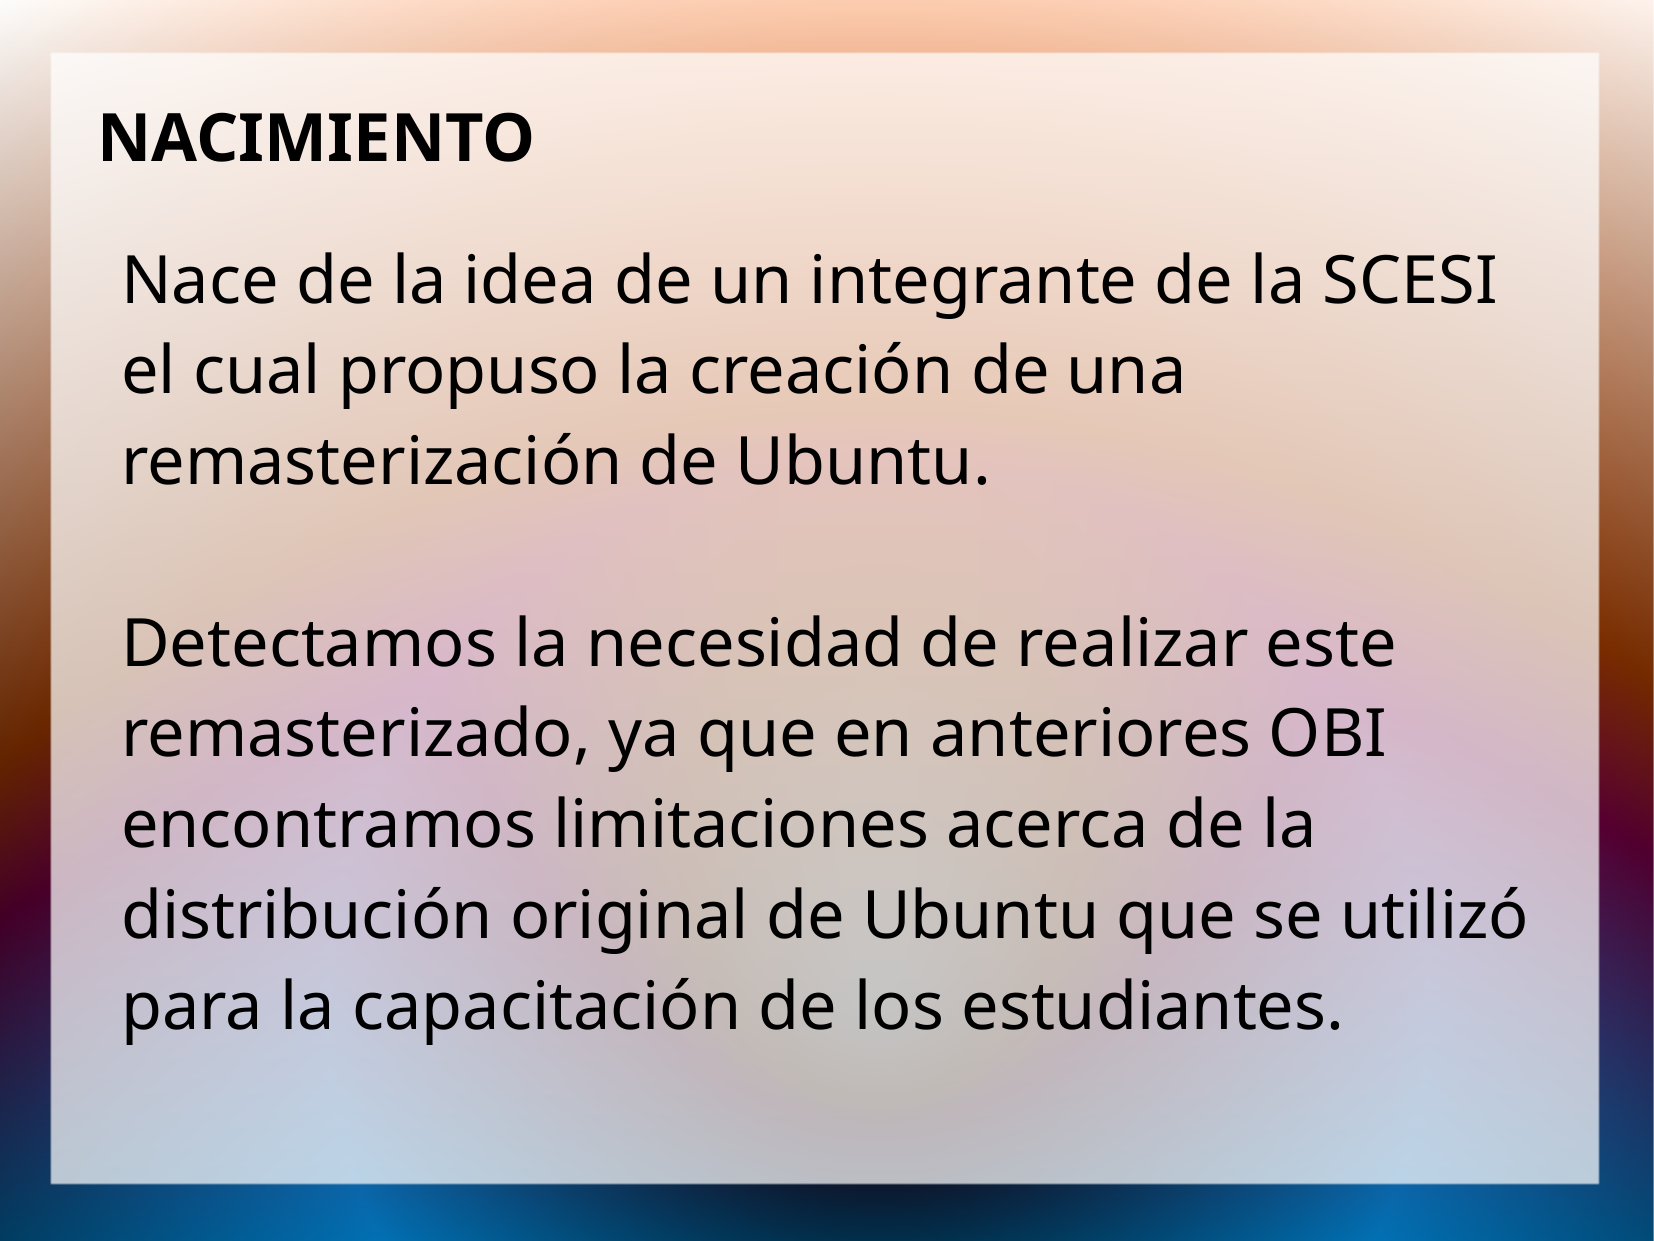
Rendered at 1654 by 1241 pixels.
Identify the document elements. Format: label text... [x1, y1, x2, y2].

text_box NACIMIENTO [82, 82, 863, 190]
picture [0, 0, 1654, 1241]
text_box Nace de la idea de un integrante de la SCESI el cual propuso la creación de una remasterización de Ubuntu. Detectamos la necesidad de realizar este remasterizado, ya que en anteriores OBI encontramos limitaciones acerca de la distribución original de Ubuntu que se utilizó para la capacitación de los estudiantes. [106, 224, 1560, 1145]
